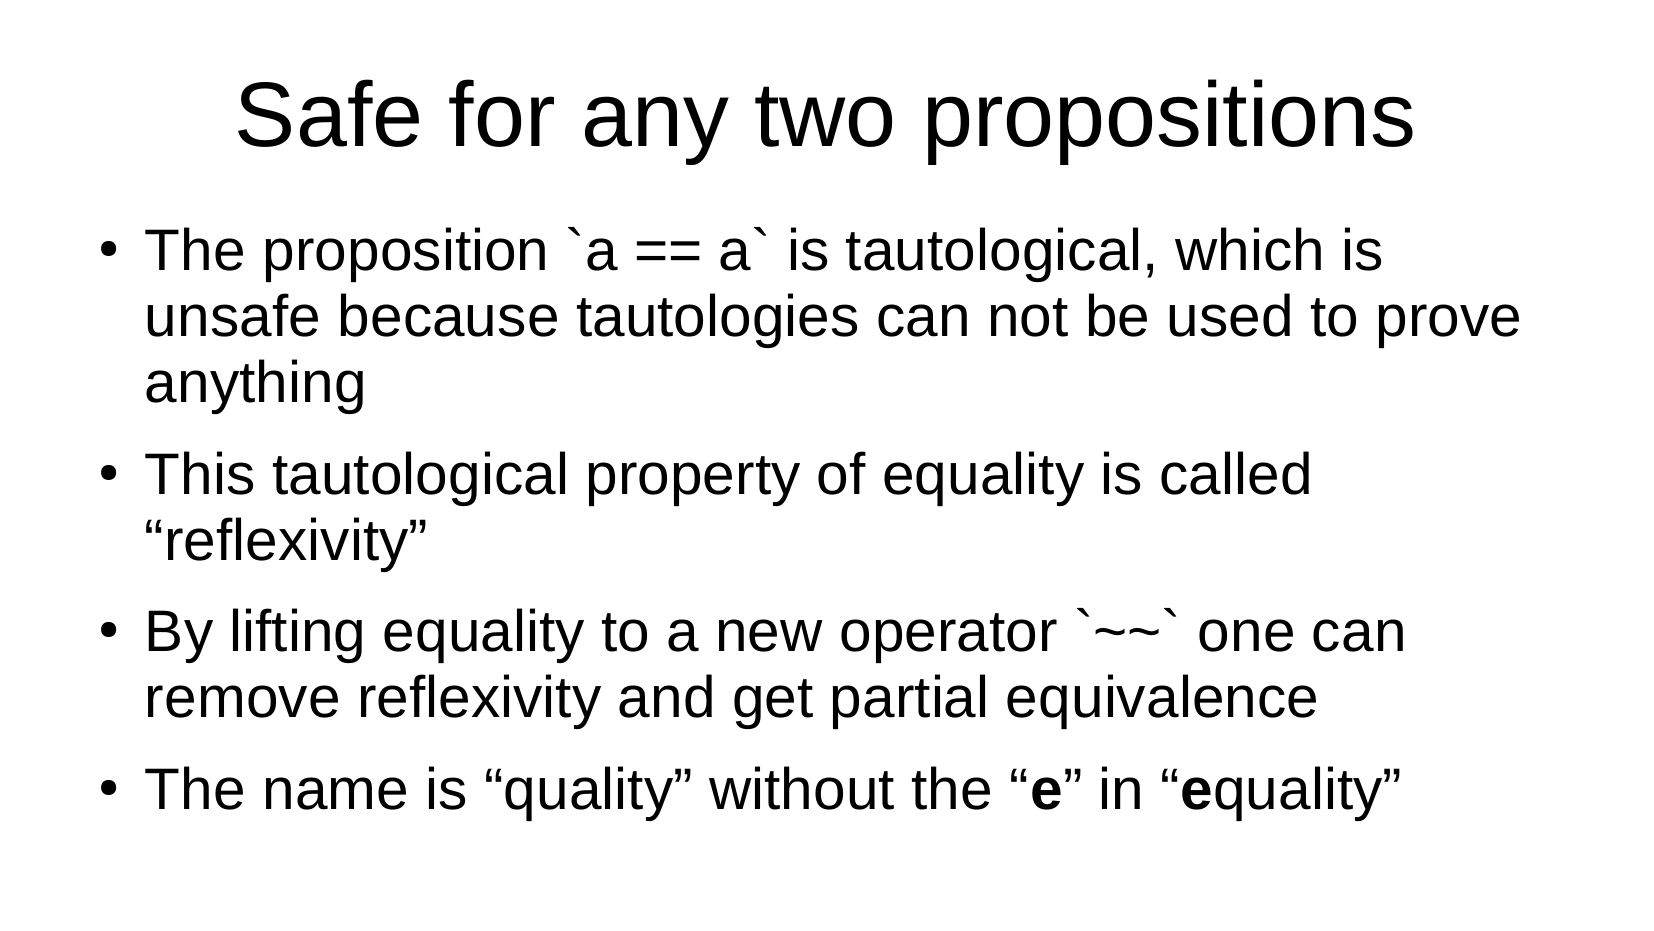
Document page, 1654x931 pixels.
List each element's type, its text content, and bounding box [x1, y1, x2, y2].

list The proposition `a == a` is tautological, which is unsafe because tautologies can not be used to prove anything This tautological property of equality is called “reflexivity” By lifting equality to a new operator `~~` one can remove reflexivity and get partial equivalence The name is “quality” without the “e” in “equality” [82, 217, 1571, 826]
title Safe for any two propositions [82, 37, 1571, 193]
